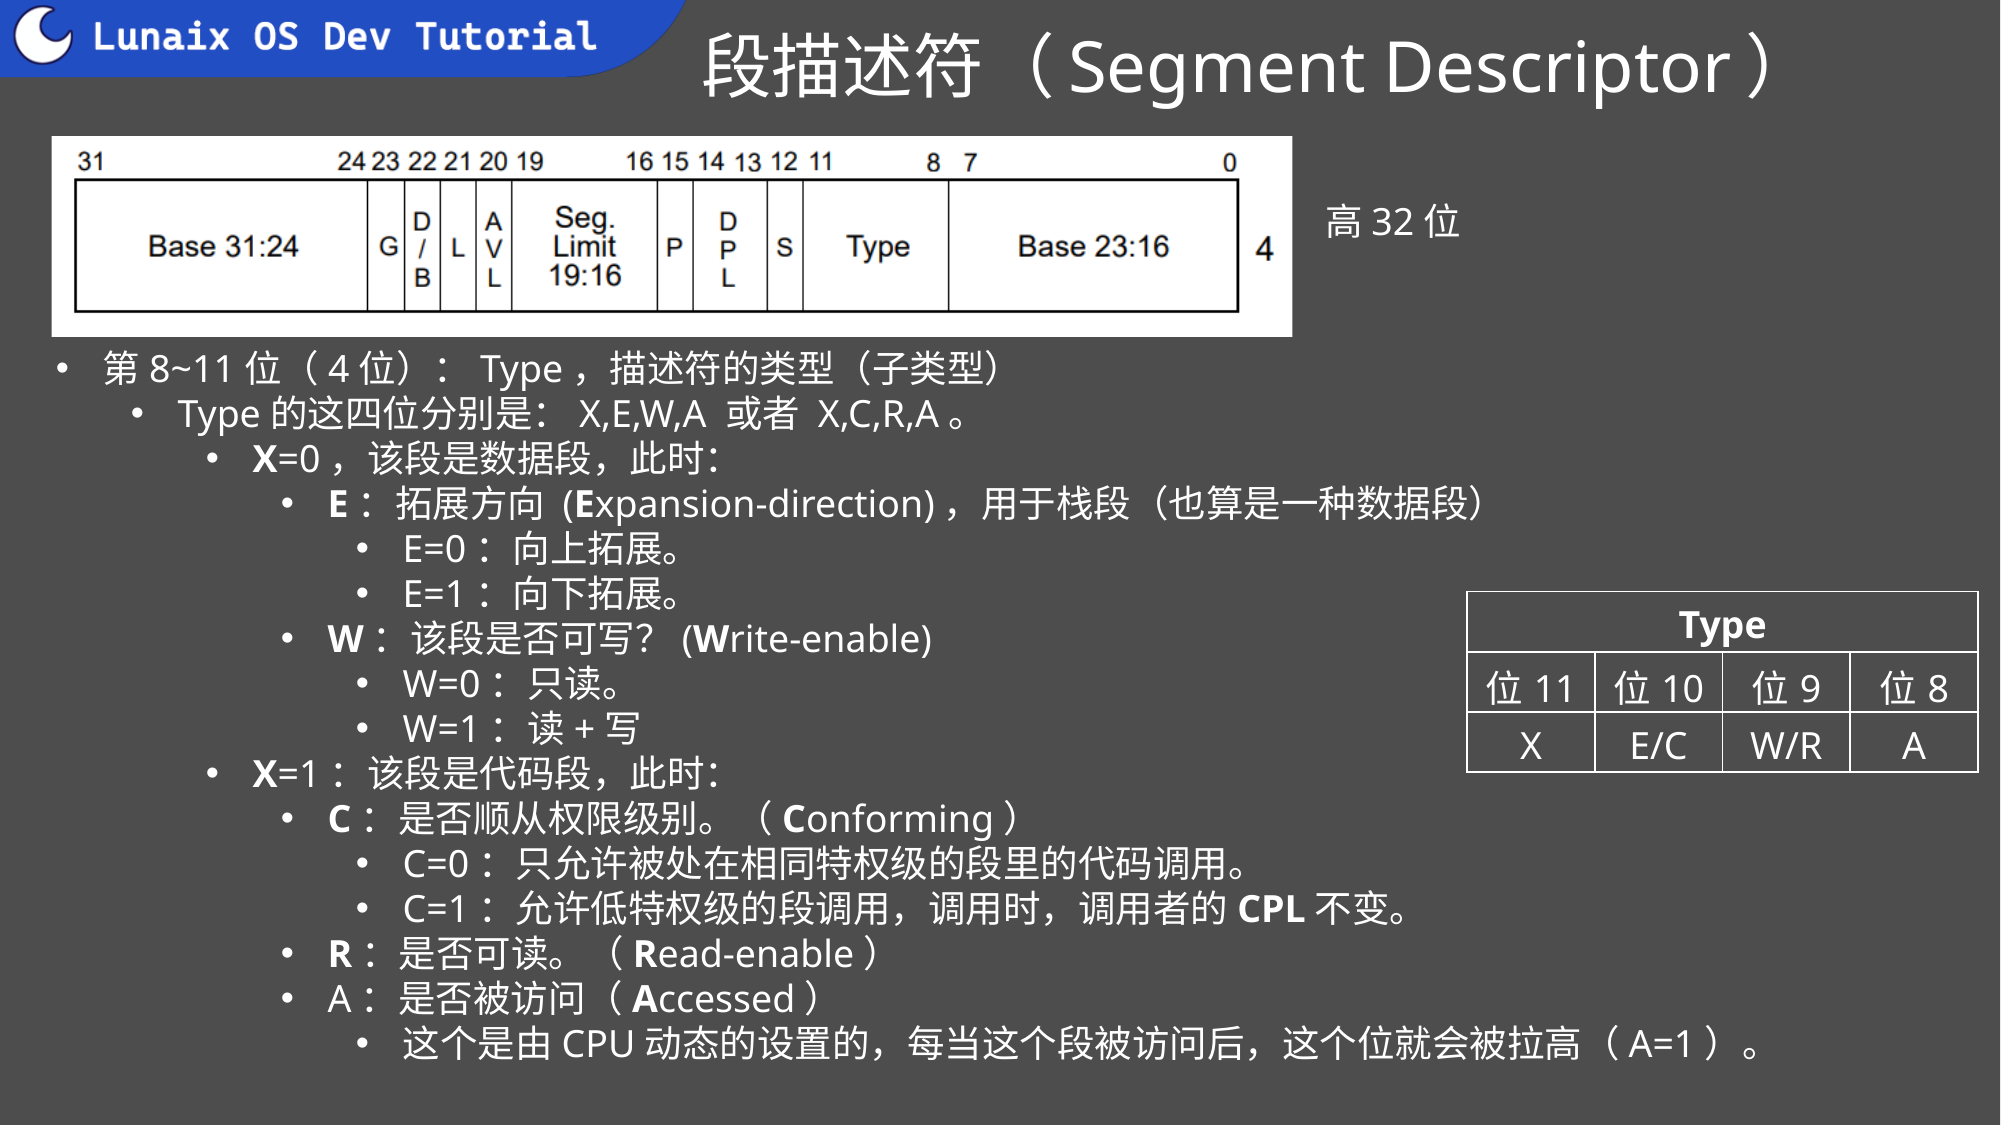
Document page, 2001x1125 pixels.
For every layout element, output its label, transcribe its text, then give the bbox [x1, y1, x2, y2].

table_cell 位11 [1468, 653, 1594, 711]
text_box 第8~11位（4位）：Type，描述符的类型（子类型） Type的这四位分别是：X,E,W,A 或者 X,C,R,A。 X=0，该段是数据段，此时： E：拓展方向 (Expansion-direction)，用于栈段（也算是一种数据段） E=0：向上拓展。 E=1：向下拓展。 W：该段是否可写？(Write-enable) W=0：只读。 W=1：读+写 X=1：该段是代码段，此时： C：是否顺从权限级别。（Conforming） C=0：只允许被处在相同特权级的段里的代码调用。 C=1：允许低特权级的段调用，调用时，调用者的CPL不变。 R：是否可读。（Read-enable） A：是否被访问（Accessed） 这个是由CPU动态的设置的，每当这个段被访问后，这个位就会被拉高（A=1）。 [41, 337, 1821, 1073]
table_cell W/R [1723, 713, 1849, 771]
table_cell A [1851, 713, 1977, 771]
title 段描述符（Segment Descriptor） [686, 3, 2000, 137]
table_cell 位8 [1851, 653, 1977, 711]
table_cell 位10 [1596, 653, 1722, 711]
text_box 高32位 [1310, 190, 1647, 251]
table_header Type [1468, 592, 1977, 651]
picture [0, 0, 2001, 1125]
table_cell X [1468, 713, 1594, 771]
table_cell E/C [1596, 713, 1722, 771]
table_cell 位9 [1723, 653, 1849, 711]
